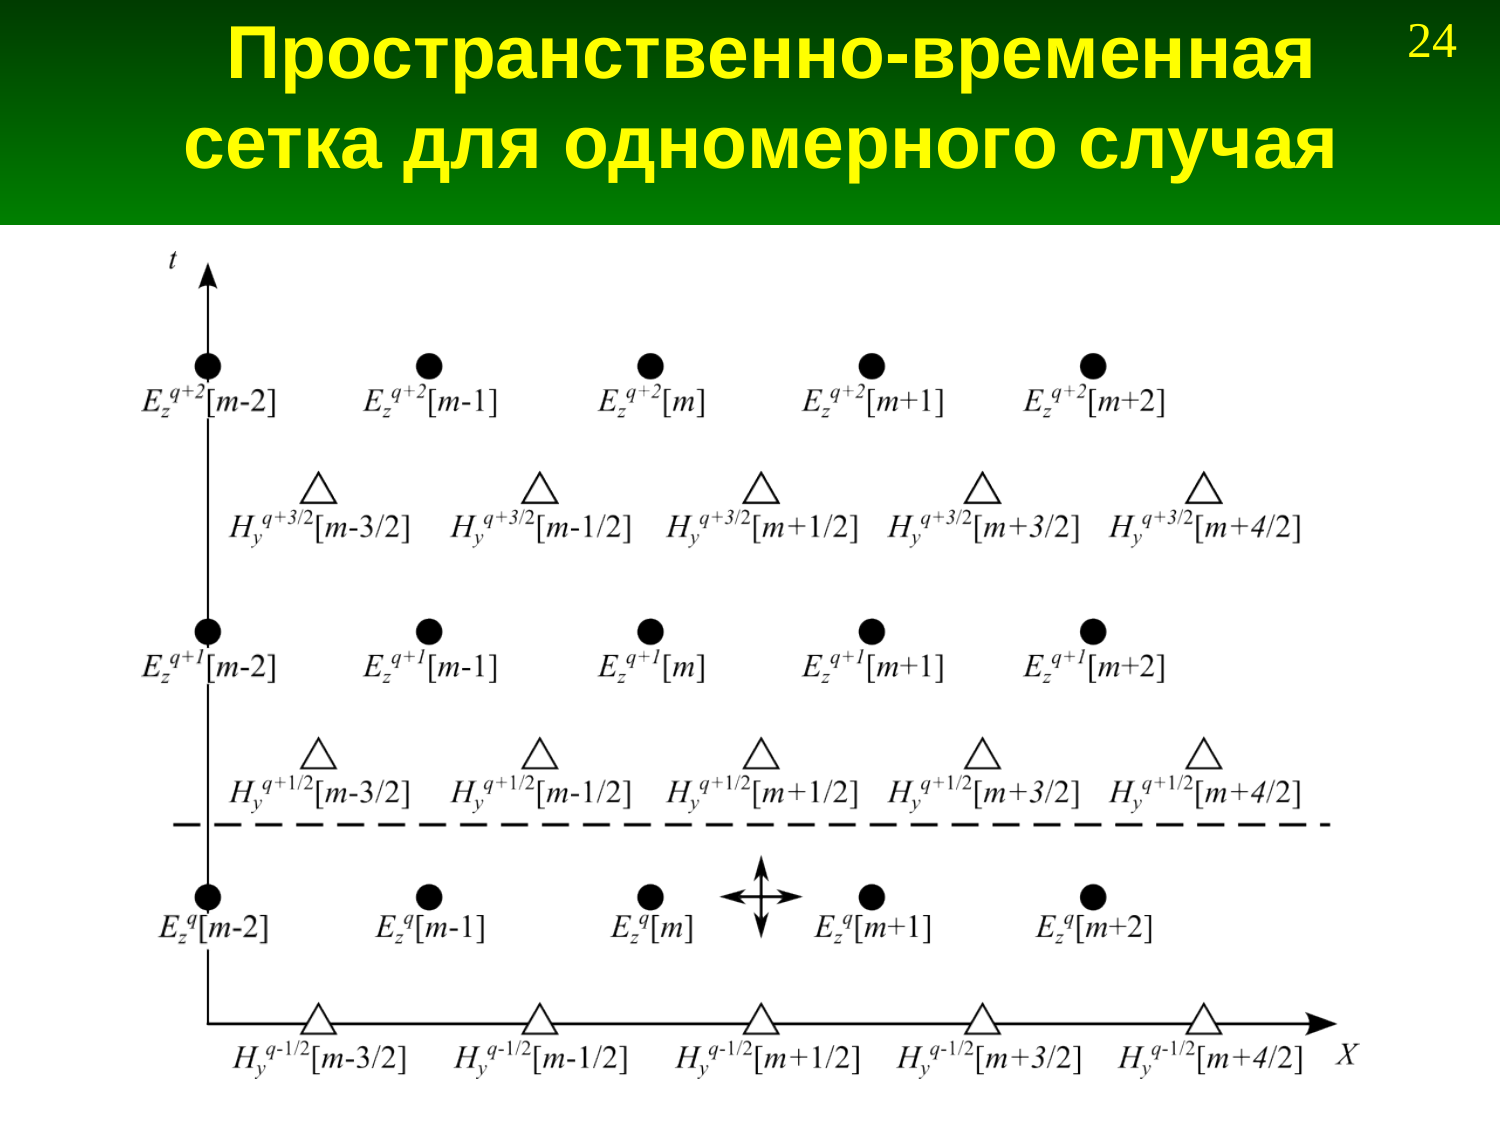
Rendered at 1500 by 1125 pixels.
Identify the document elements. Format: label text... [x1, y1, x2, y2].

picture [140, 251, 1360, 1079]
title Пространственно-временная сетка для одномерного случая [123, 0, 1399, 192]
